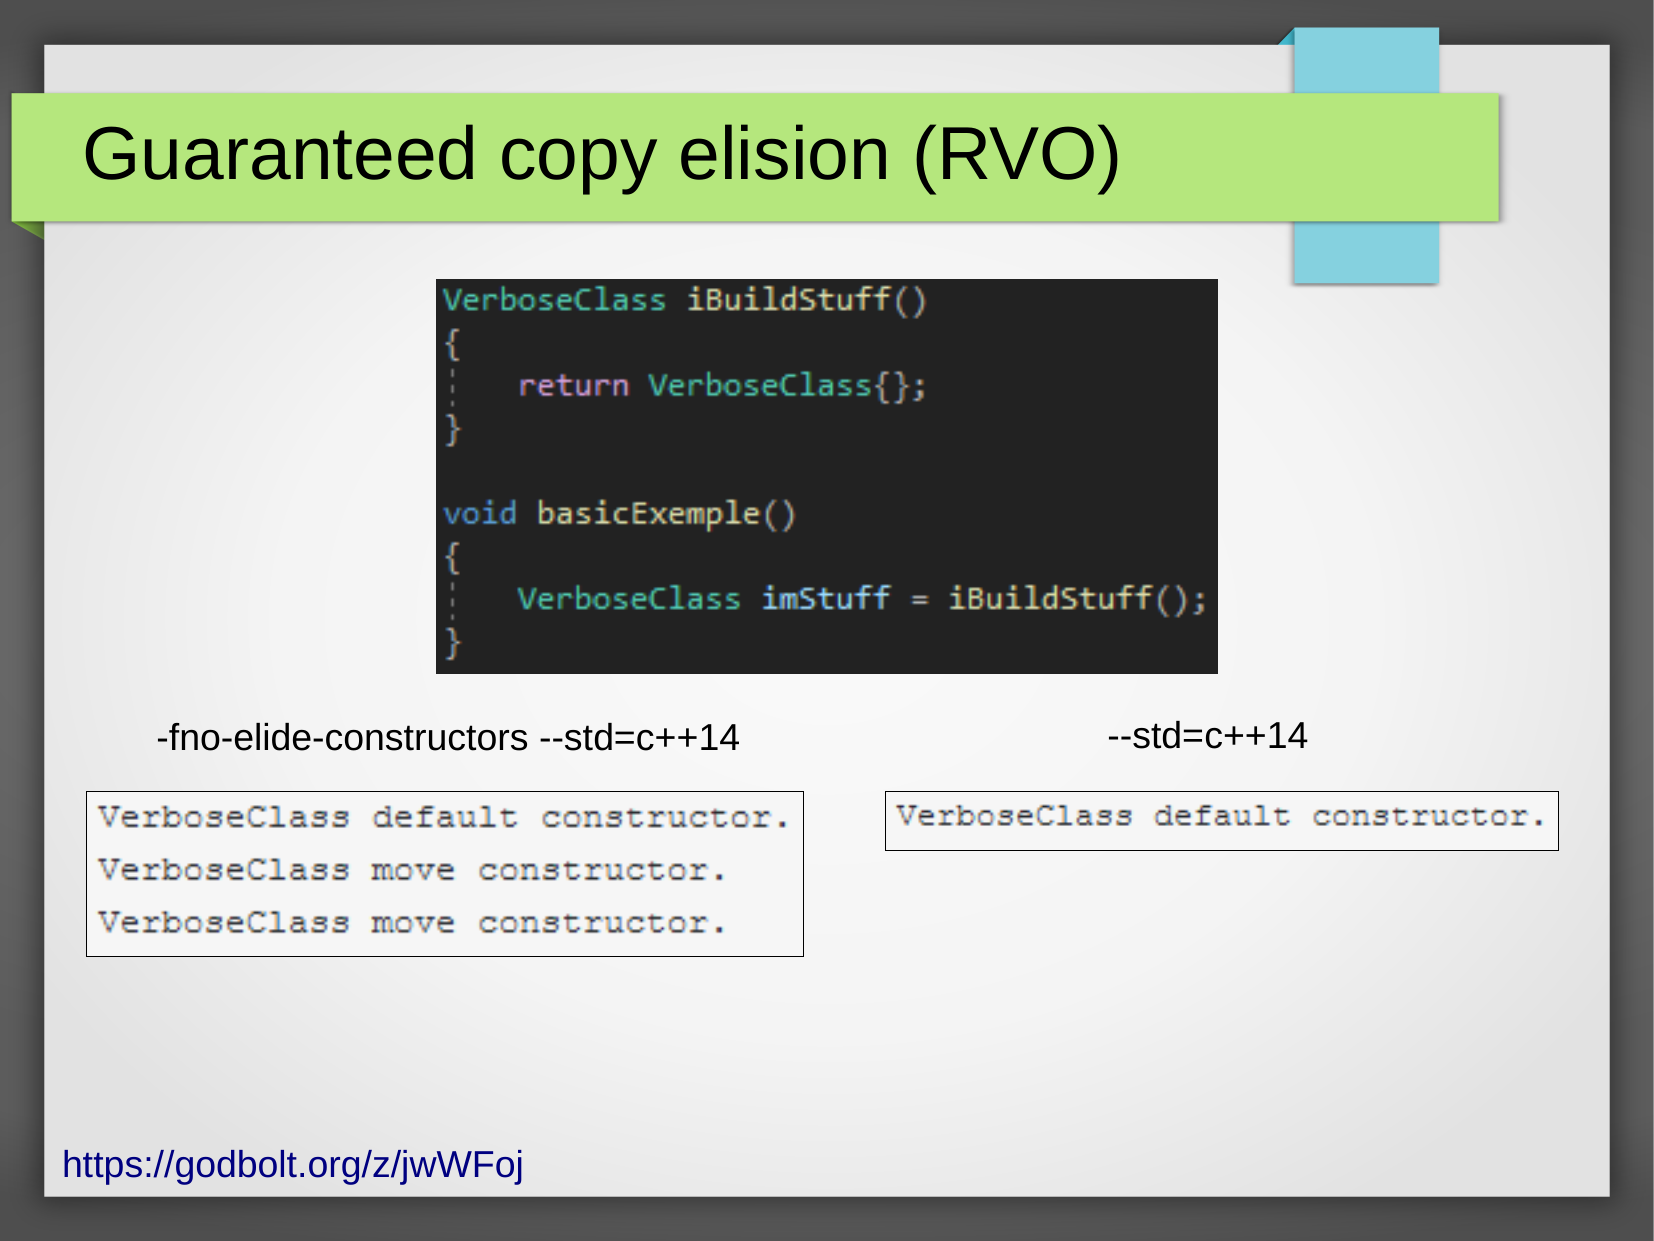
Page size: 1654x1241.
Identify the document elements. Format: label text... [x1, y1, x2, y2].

text_box -fno-elide-constructors --std=c++14 [141, 708, 768, 808]
picture [0, 0, 1654, 1241]
text_box --std=c++14 [1092, 707, 1506, 771]
title Guaranteed copy elision (RVO) [82, 94, 1264, 213]
text_box https://godbolt.org/z/jwWFoj [47, 1136, 540, 1193]
